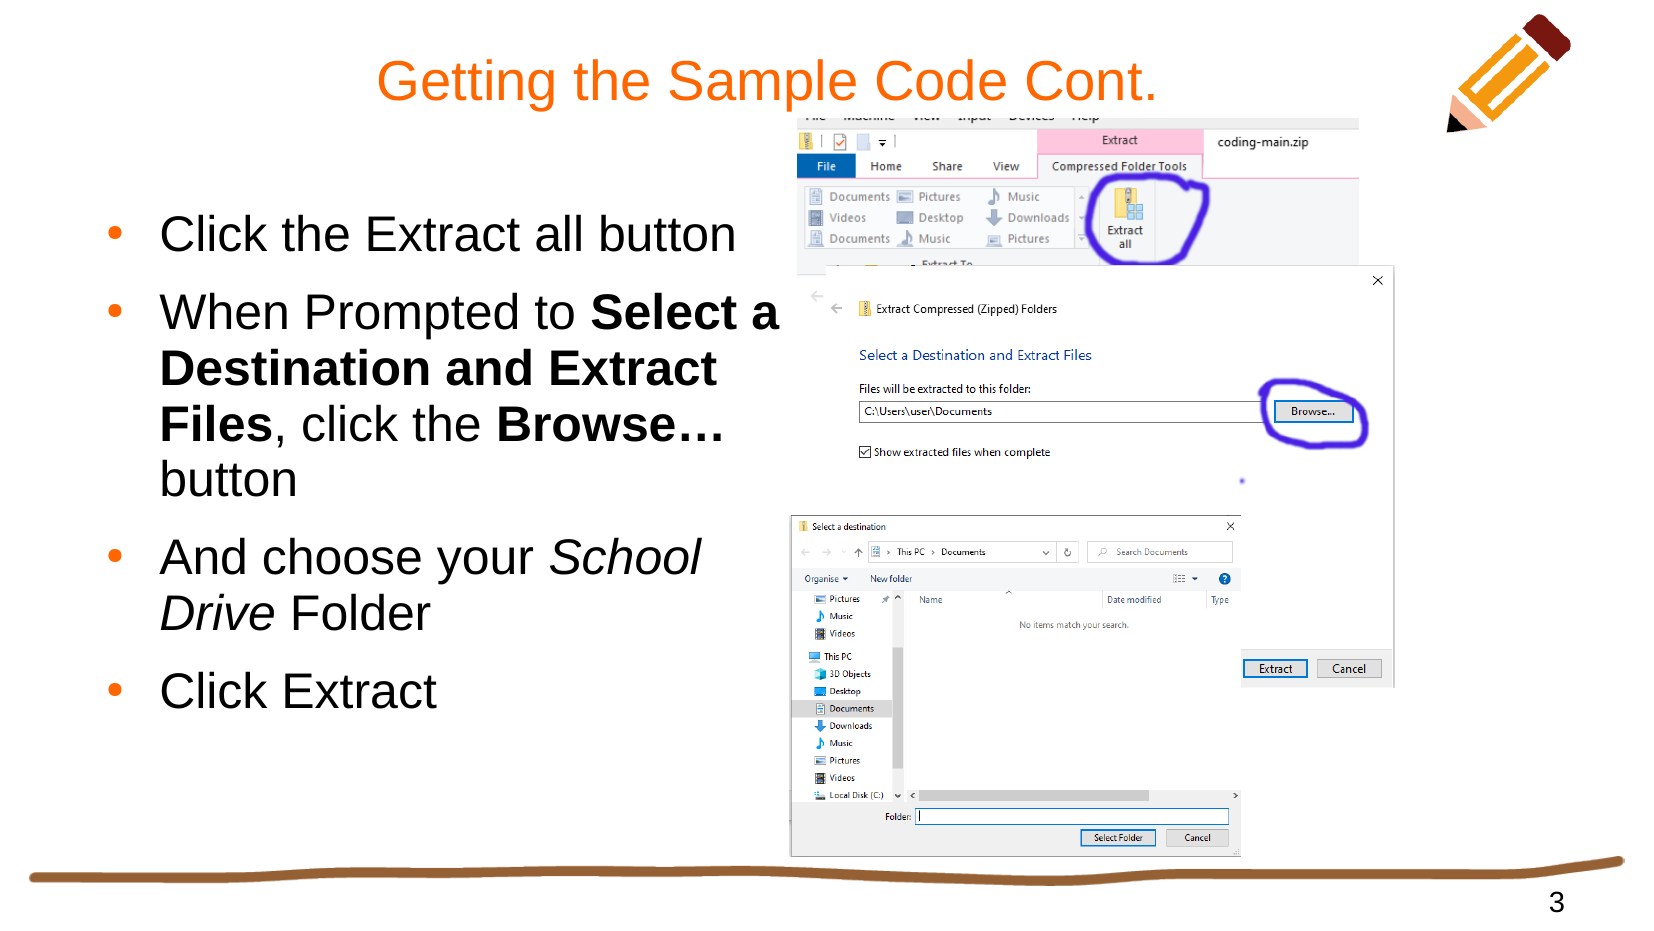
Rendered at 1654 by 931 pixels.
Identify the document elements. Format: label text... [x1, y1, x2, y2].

title Getting the Sample Code Cont. [88, 29, 1447, 133]
picture [29, 118, 1625, 886]
picture [1446, 14, 1571, 133]
list Click the Extract all button When Prompted to Select a Destination and Extract Files, click the Browse… button And choose your School Drive Folder Click Extract [88, 206, 809, 857]
